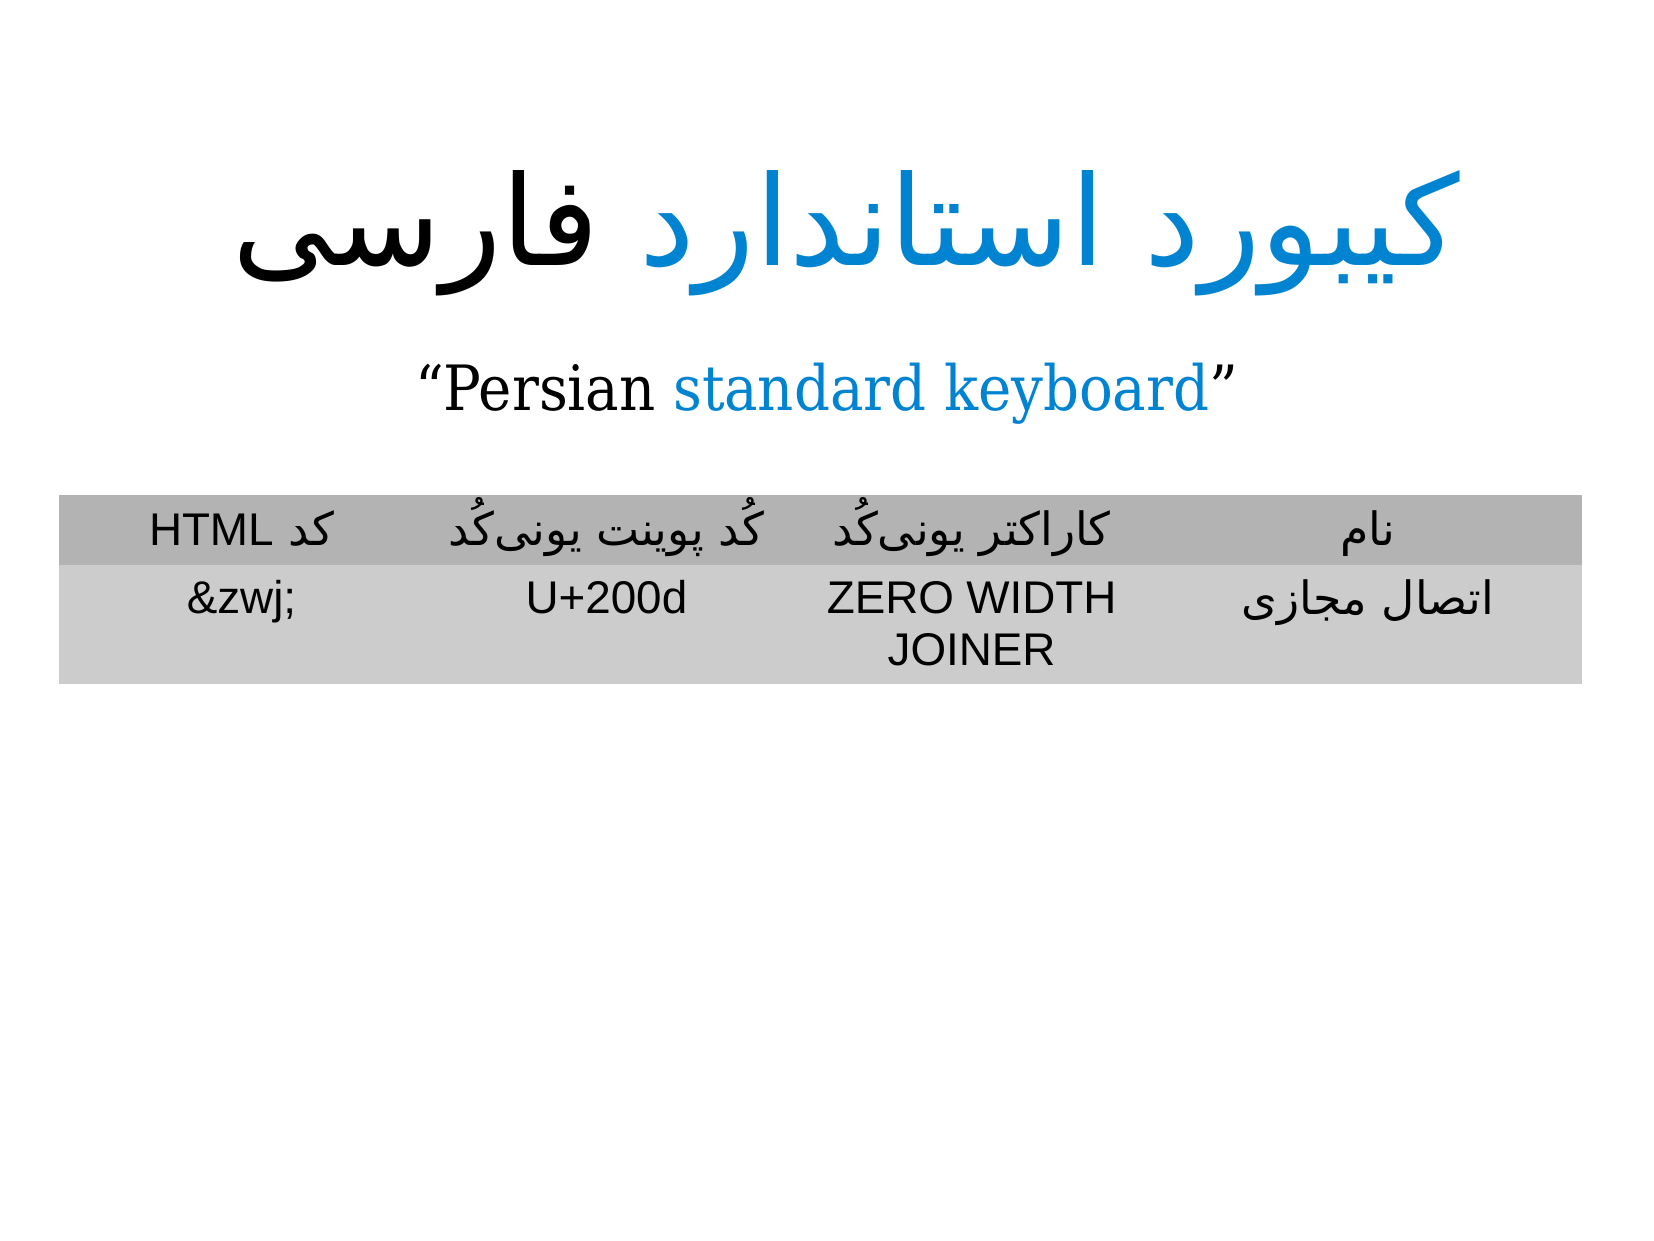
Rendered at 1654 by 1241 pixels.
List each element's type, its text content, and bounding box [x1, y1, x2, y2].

table_cell &zwj; [59, 565, 424, 684]
table_header کاراکتر یونی‌کُد [789, 495, 1154, 565]
table_header کُد پوینت یونی‌کُد [424, 495, 789, 565]
table_header نام [1154, 495, 1582, 565]
table_header کد HTML [59, 495, 424, 565]
table_cell U+200d [424, 565, 789, 684]
table_cell ZERO WIDTH JOINER [789, 565, 1154, 684]
text_box کیبورد استاندارد فارسی “Persian standard keyboard” [82, 49, 1571, 495]
table_cell اتصال مجازی [1154, 565, 1582, 684]
